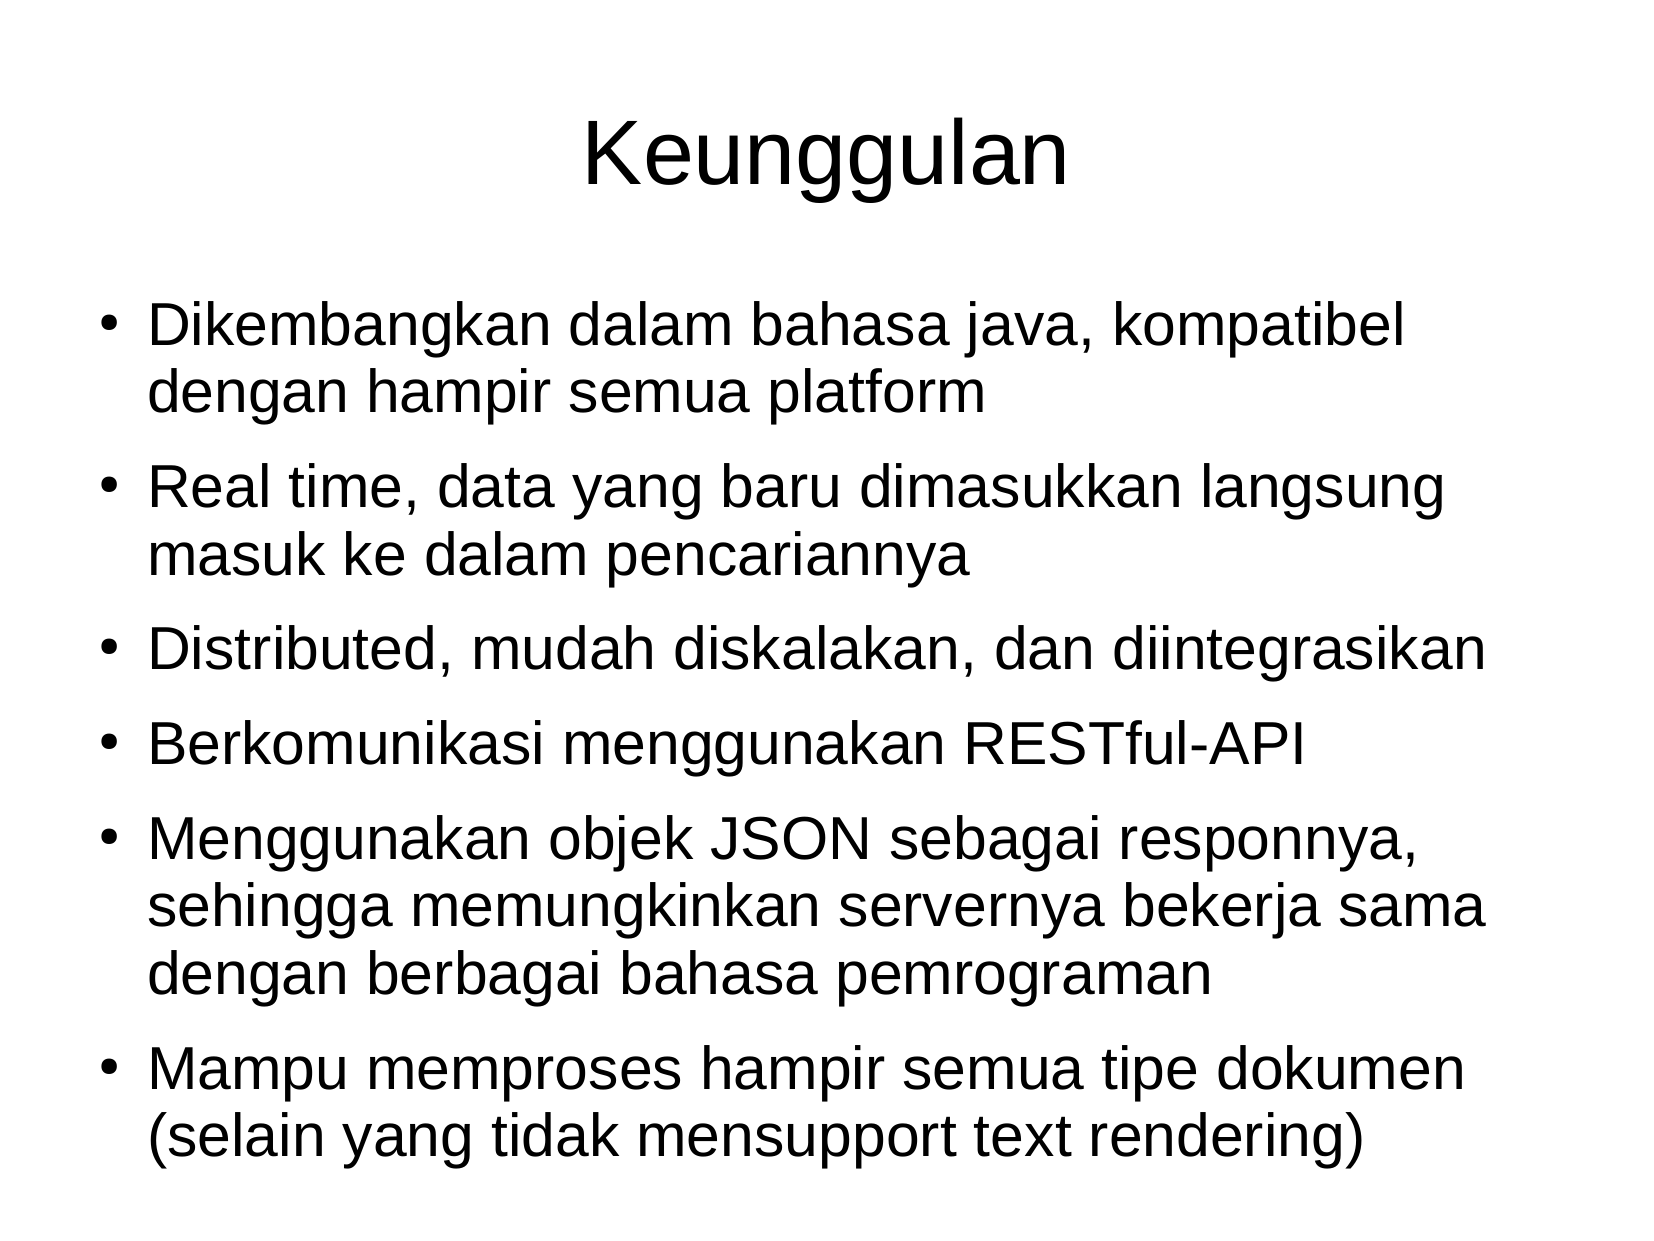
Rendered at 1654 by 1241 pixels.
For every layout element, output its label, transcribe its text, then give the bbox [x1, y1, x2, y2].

list Dikembangkan dalam bahasa java, kompatibel dengan hampir semua platform Real time, data yang baru dimasukkan langsung masuk ke dalam pencariannya Distributed, mudah diskalakan, dan diintegrasikan Berkomunikasi menggunakan RESTful-API Menggunakan objek JSON sebagai responnya, sehingga memungkinkan servernya bekerja sama dengan berbagai bahasa pemrograman Mampu memproses hampir semua tipe dokumen (selain yang tidak mensupport text rendering) [82, 290, 1571, 1186]
title Keunggulan [82, 49, 1571, 257]
